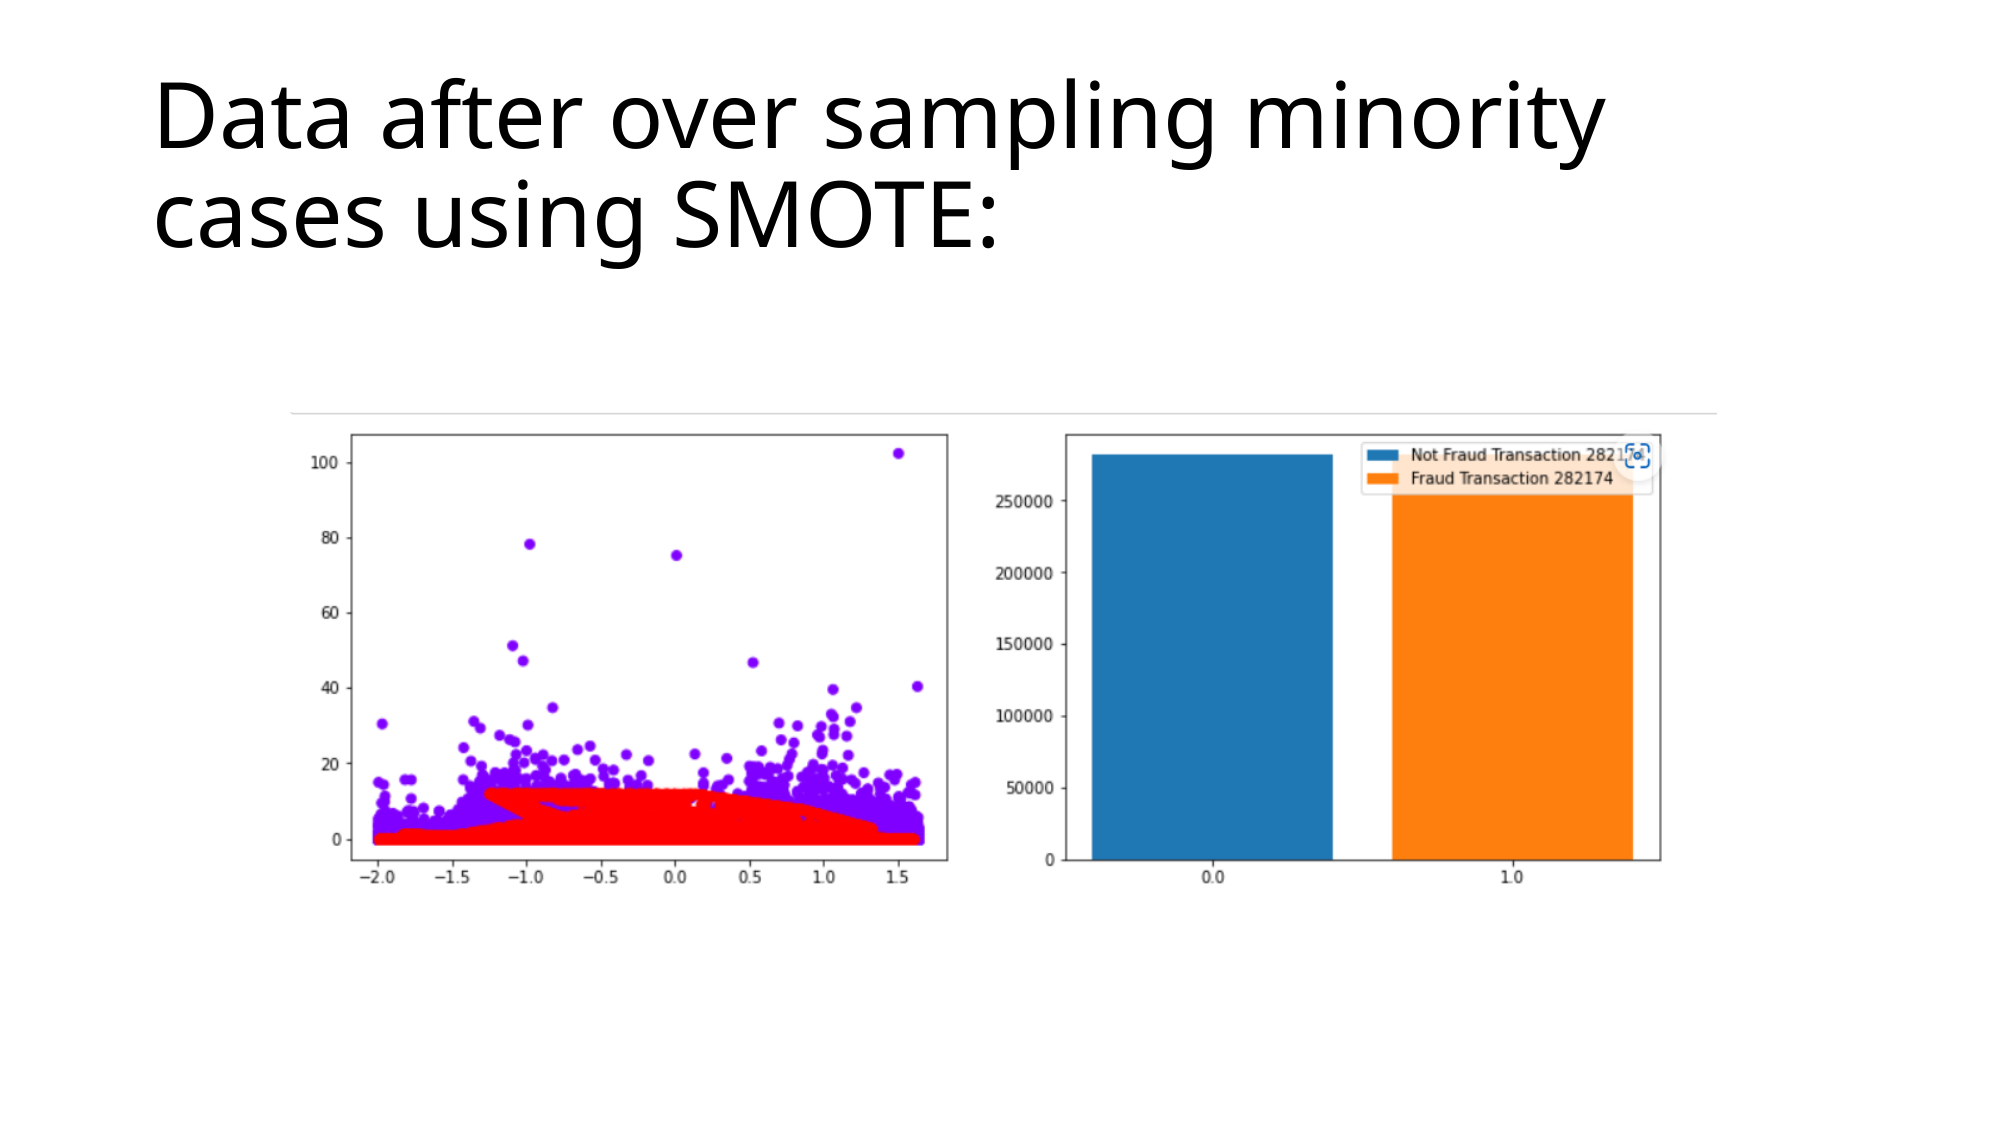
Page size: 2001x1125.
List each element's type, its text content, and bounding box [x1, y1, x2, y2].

title Data after over sampling minority cases using SMOTE: [137, 59, 1863, 278]
picture [283, 412, 1717, 901]
